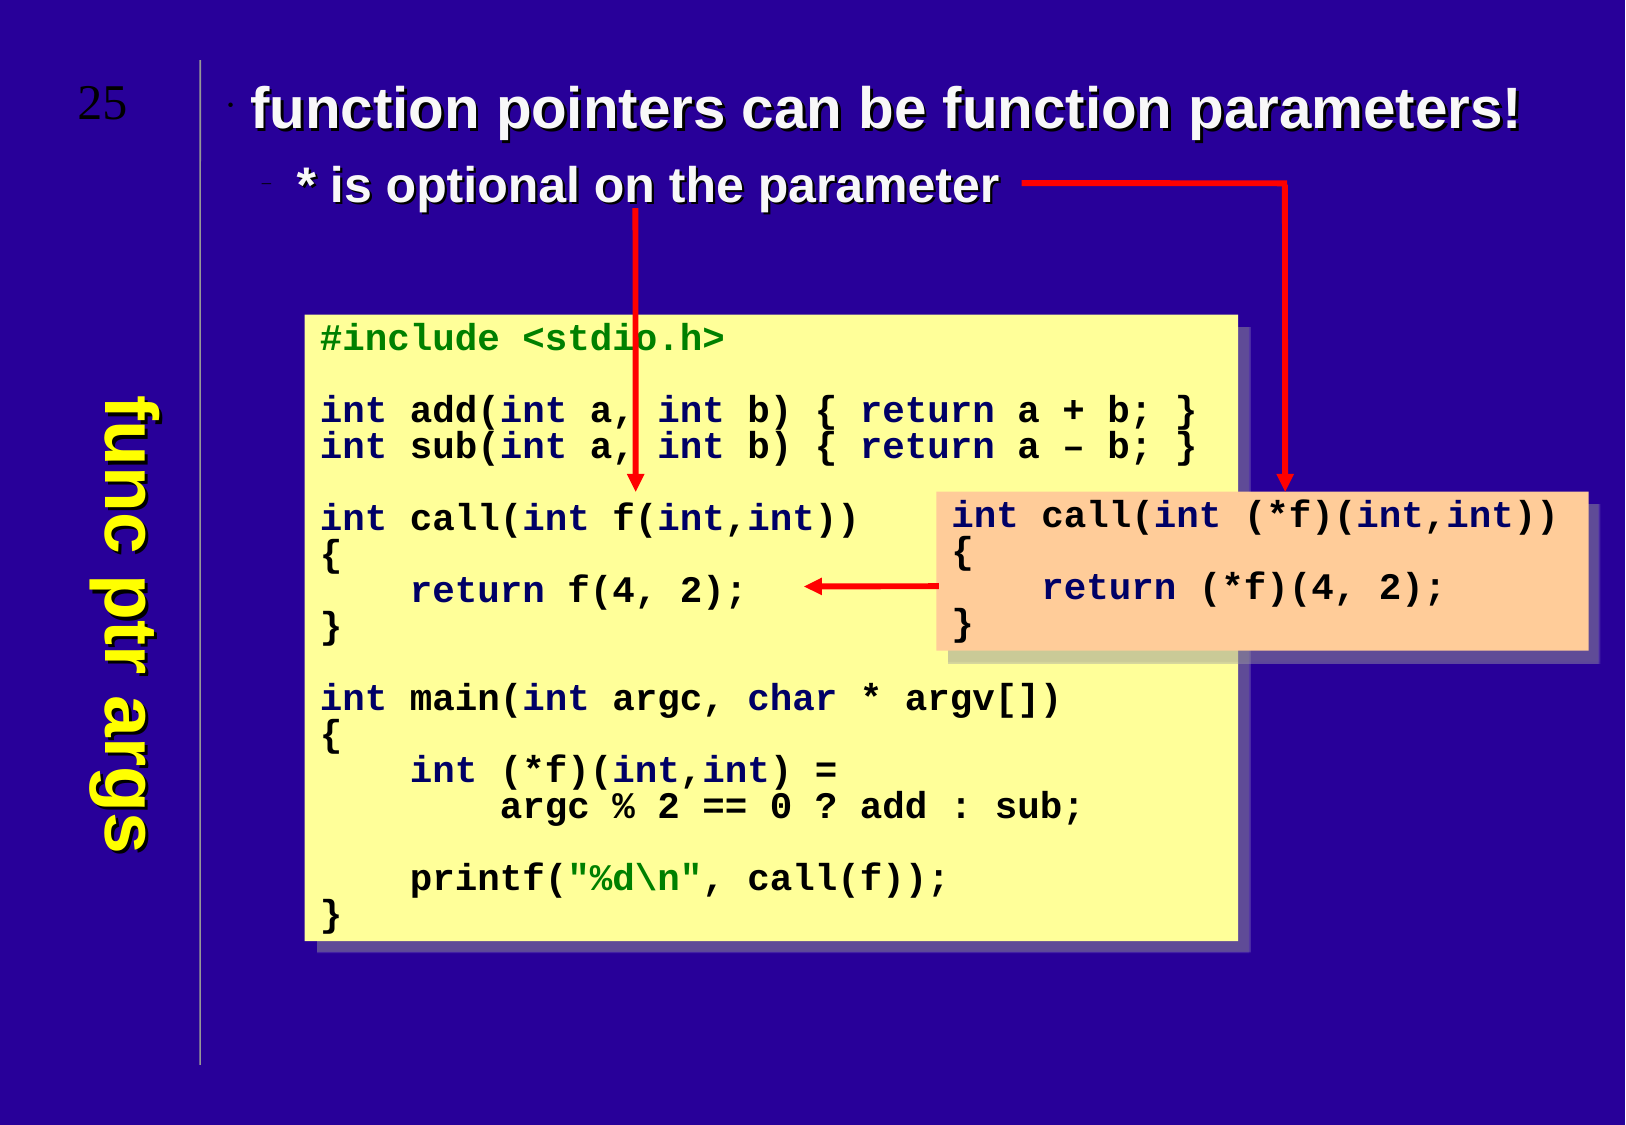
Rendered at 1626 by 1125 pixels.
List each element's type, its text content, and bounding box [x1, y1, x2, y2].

title func ptr args [50, 187, 188, 1063]
text_box int call(int (*f)(int,int)) { return (*f)(4, 2); } [936, 491, 1589, 651]
list function pointers can be function parameters! * is optional on the parameter [212, 62, 1593, 1063]
text_box #include <stdio.h> int add(int a, int b) { return a + b; } int sub(int a, int b) { return a – b; } int call(int f(int,int)) { return f(4, 2); } int main(int argc, char * argv[]) { int (*f)(int,int) = argc % 2 == 0 ? add : sub; printf("%d\n", call(f)); } [304, 314, 1239, 942]
